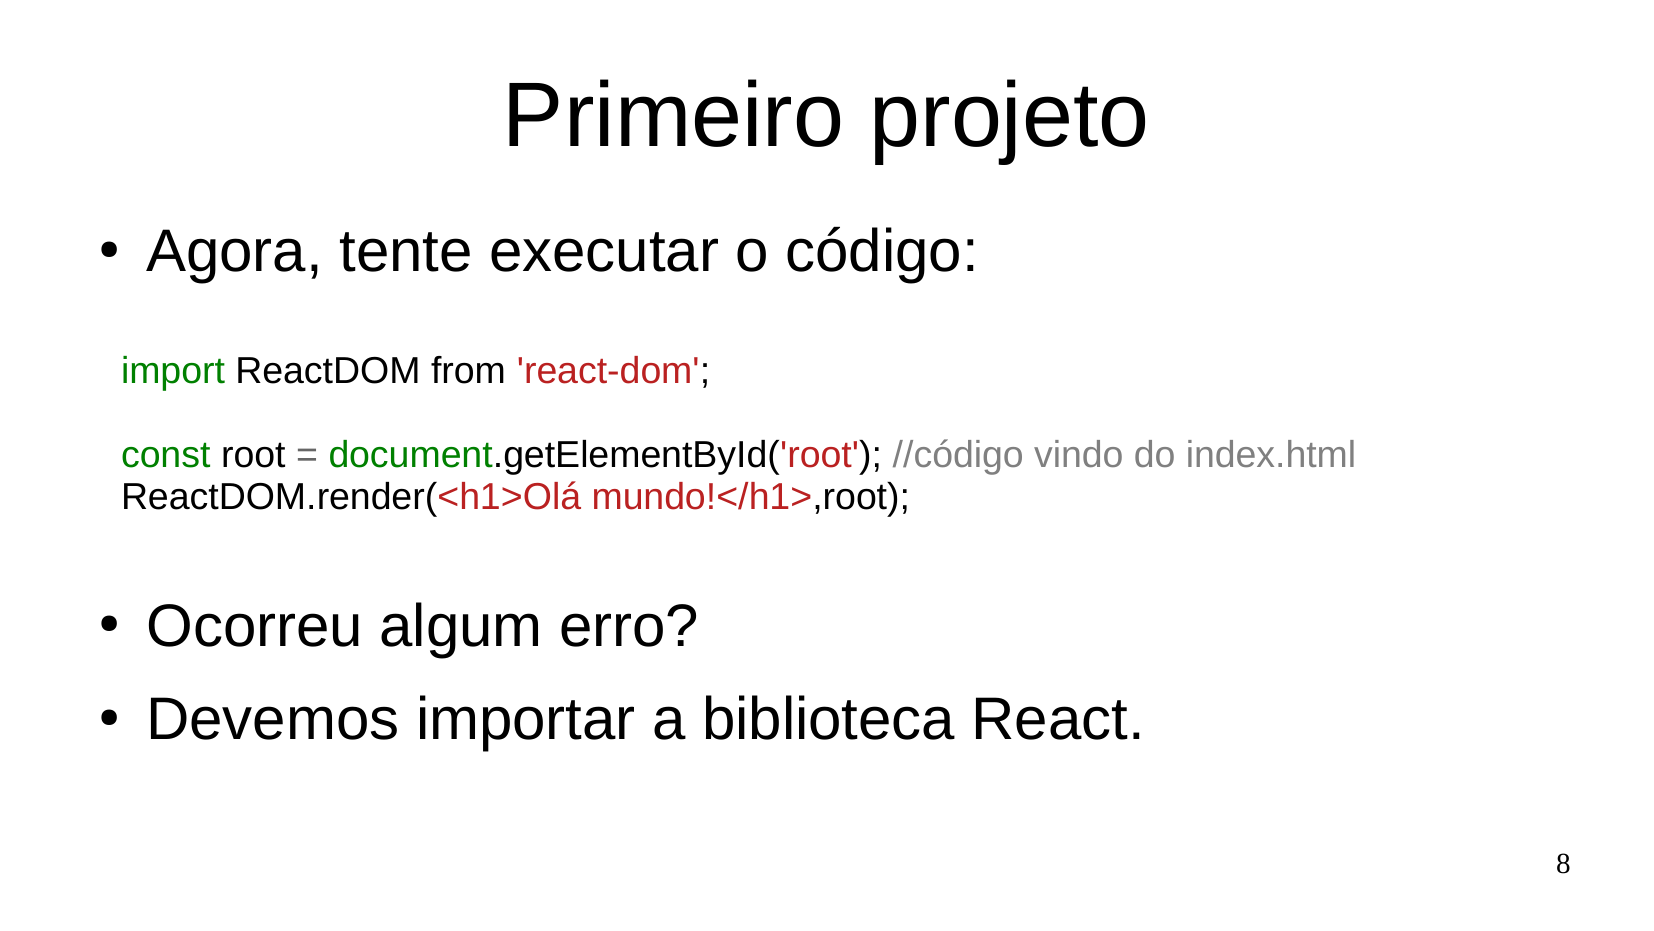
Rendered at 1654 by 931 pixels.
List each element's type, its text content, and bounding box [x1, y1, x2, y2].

text_box import ReactDOM from 'react-dom'; const root = document.getElementById('root'); //código vindo do index.html ReactDOM.render(<h1>Olá mundo!</h1>,root); [106, 342, 1429, 568]
list Agora, tente executar o código: Ocorreu algum erro? Devemos importar a biblioteca React. [82, 217, 1571, 758]
title Primeiro projeto [82, 37, 1571, 193]
